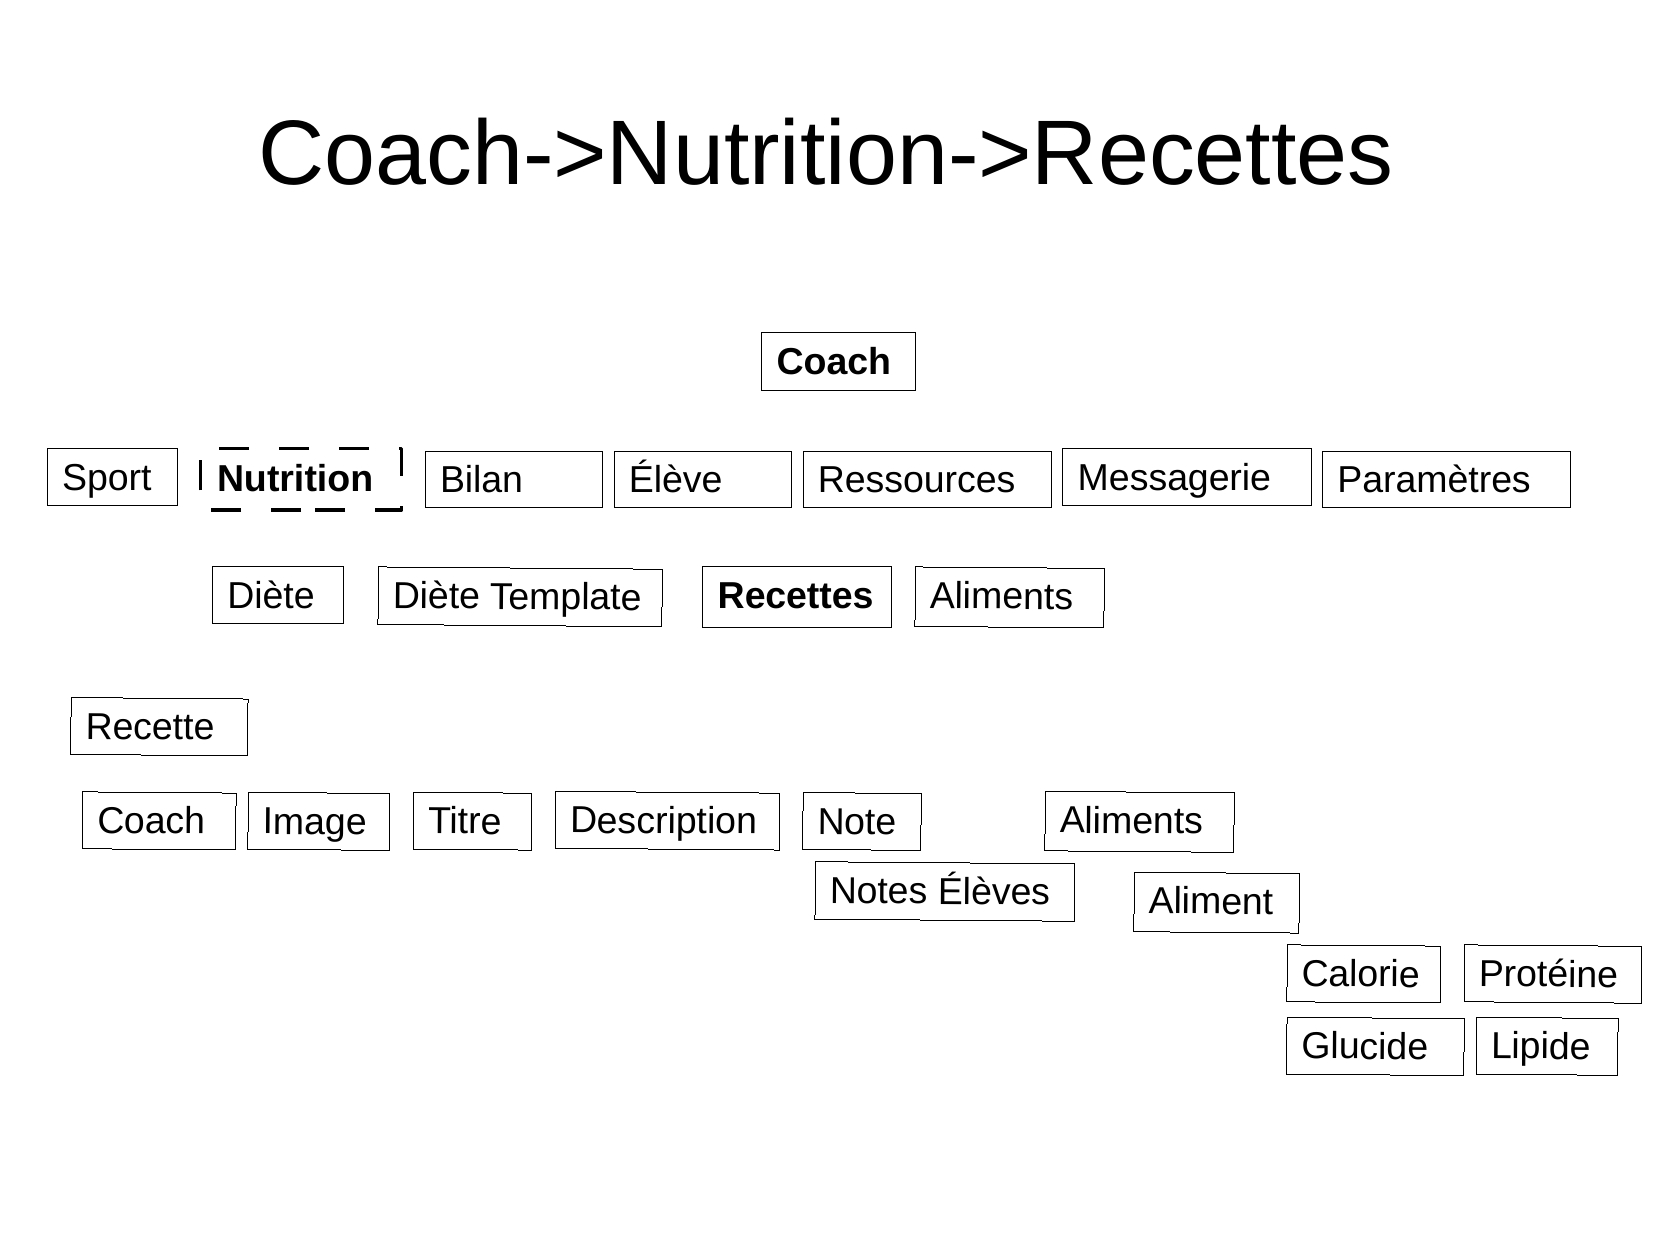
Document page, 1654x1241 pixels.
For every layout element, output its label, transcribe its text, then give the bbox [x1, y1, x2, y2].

text_box Bilan [425, 451, 603, 508]
title Coach->Nutrition->Recettes [82, 49, 1571, 257]
text_box Notes Élèves [814, 861, 1075, 922]
text_box Image [247, 792, 390, 851]
text_box Sport [47, 448, 178, 506]
text_box Titre [413, 792, 532, 851]
text_box Aliments [1044, 791, 1235, 853]
text_box Diète [212, 566, 344, 624]
text_box Protéine [1464, 944, 1642, 1004]
text_box Coach [761, 332, 916, 391]
text_box Messagerie [1062, 448, 1312, 506]
text_box Description [555, 791, 780, 851]
text_box Recettes [702, 566, 892, 628]
text_box Calorie [1286, 944, 1441, 1003]
text_box Ressources [803, 451, 1052, 508]
text_box Lipide [1476, 1017, 1619, 1076]
text_box Glucide [1286, 1017, 1465, 1076]
text_box Coach [82, 791, 237, 850]
text_box Aliments [914, 566, 1105, 628]
text_box Aliment [1133, 872, 1300, 934]
text_box Note [802, 792, 922, 851]
text_box Recette [70, 697, 249, 756]
text_box Diète Template [377, 566, 663, 627]
text_box Paramètres [1322, 451, 1571, 508]
text_box Élève [614, 451, 792, 508]
text_box Nutrition [200, 448, 402, 511]
